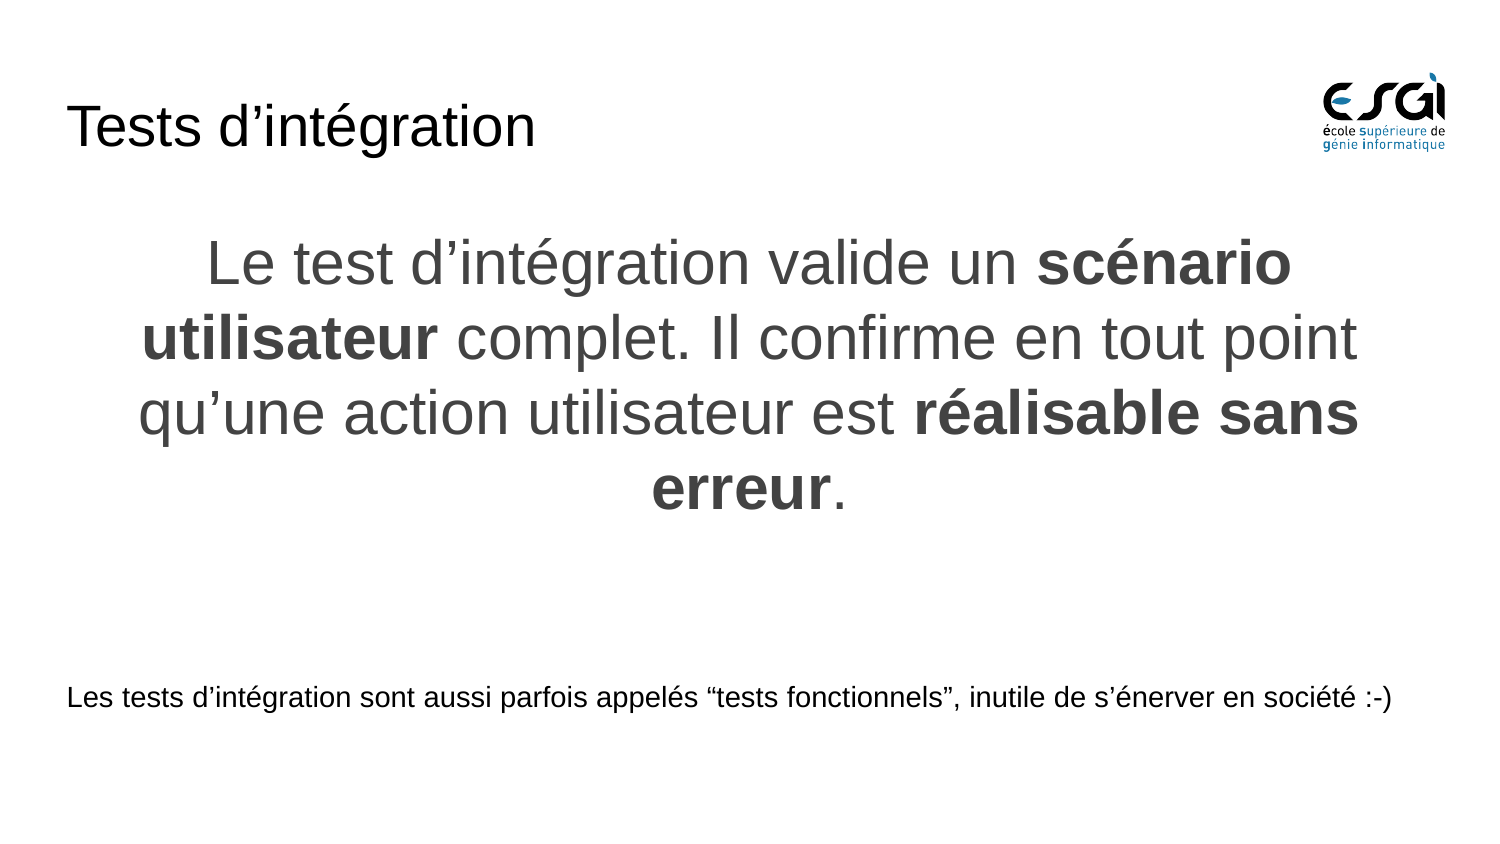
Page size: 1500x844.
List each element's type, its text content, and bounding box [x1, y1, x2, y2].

title Tests d’intégration [51, 72, 1449, 167]
text_box Les tests d’intégration sont aussi parfois appelés “tests fonctionnels”, inutile de s’énerver en société :-) [51, 662, 1450, 721]
picture [1319, 67, 1449, 157]
list Le test d’intégration valide un scénario utilisateur complet. Il confirme en tout point qu’une action utilisateur est réalisable sans erreur. [51, 207, 1449, 609]
